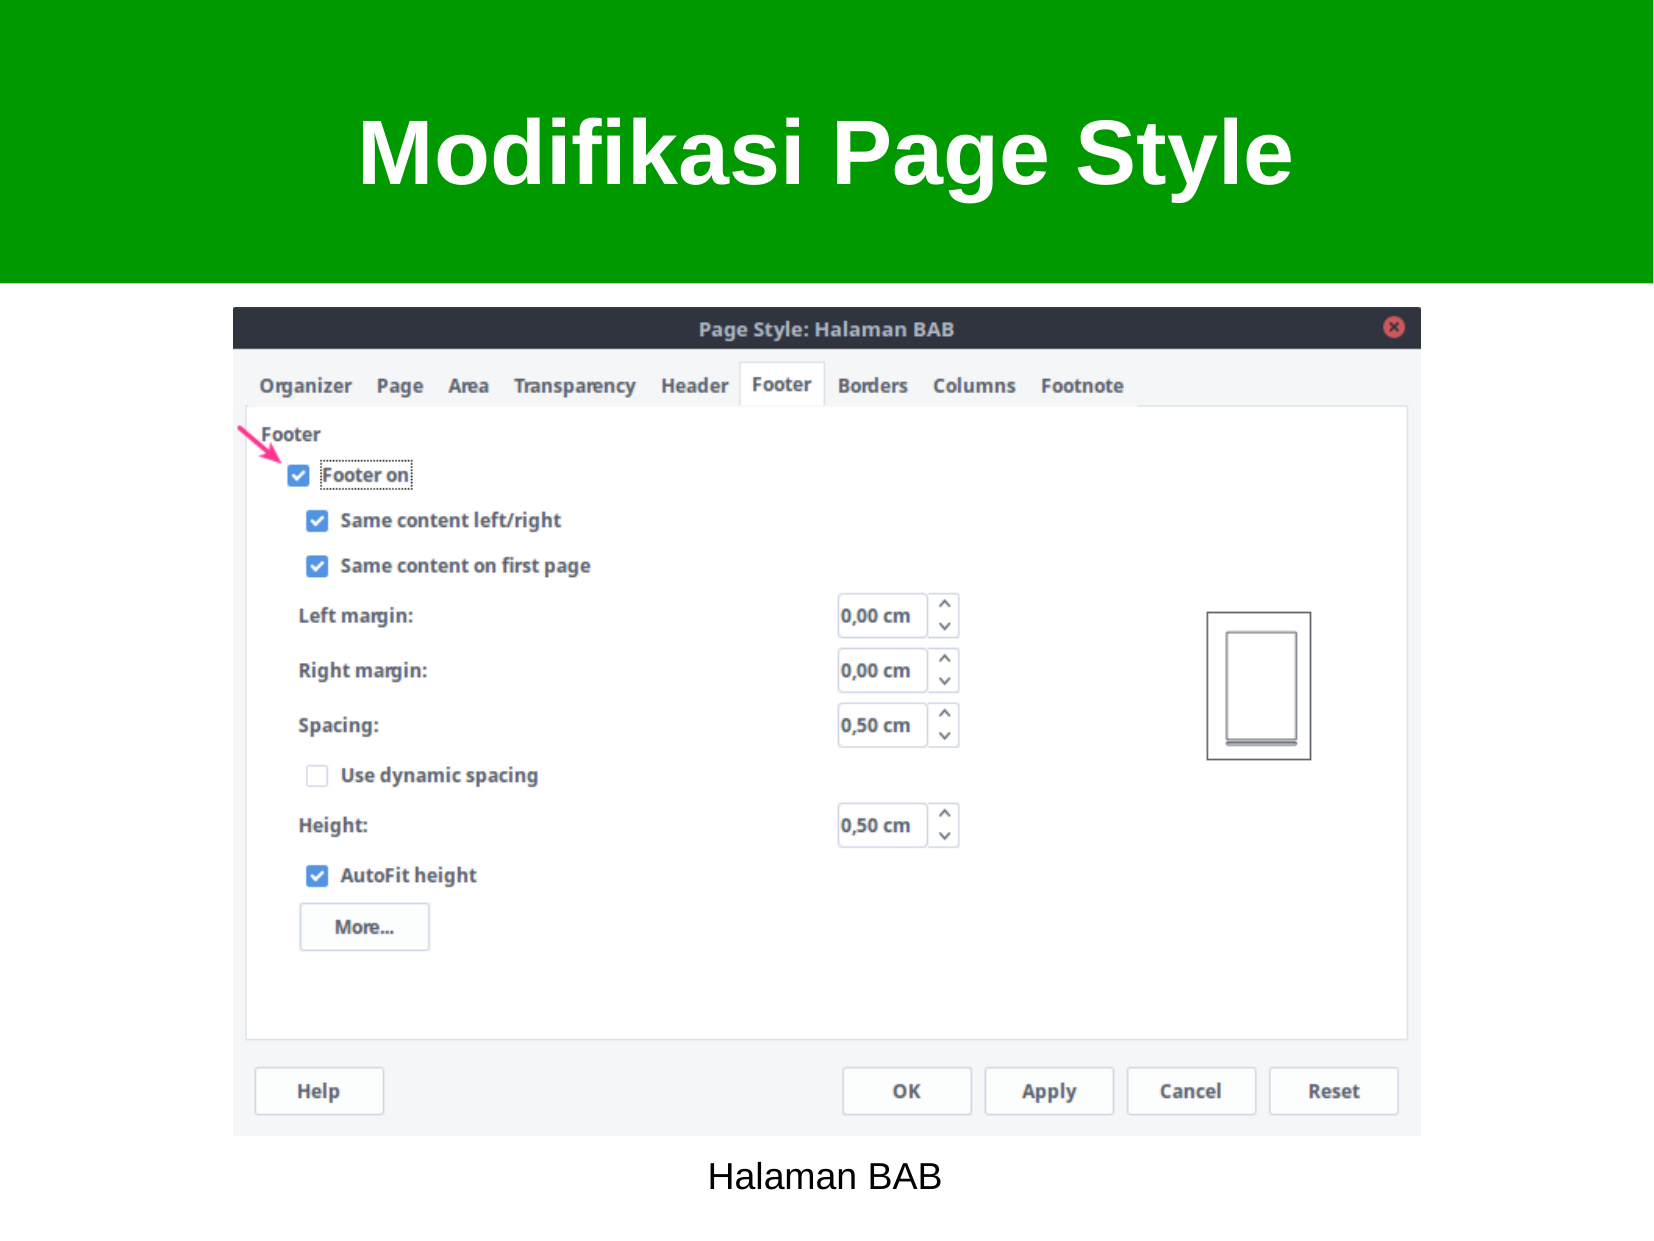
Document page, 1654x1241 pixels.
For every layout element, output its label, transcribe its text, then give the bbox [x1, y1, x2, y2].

text_box Halaman BAB [692, 1147, 958, 1205]
picture [233, 307, 1421, 1136]
title Modifikasi Page Style [82, 49, 1571, 257]
text_box [0, 0, 1654, 284]
